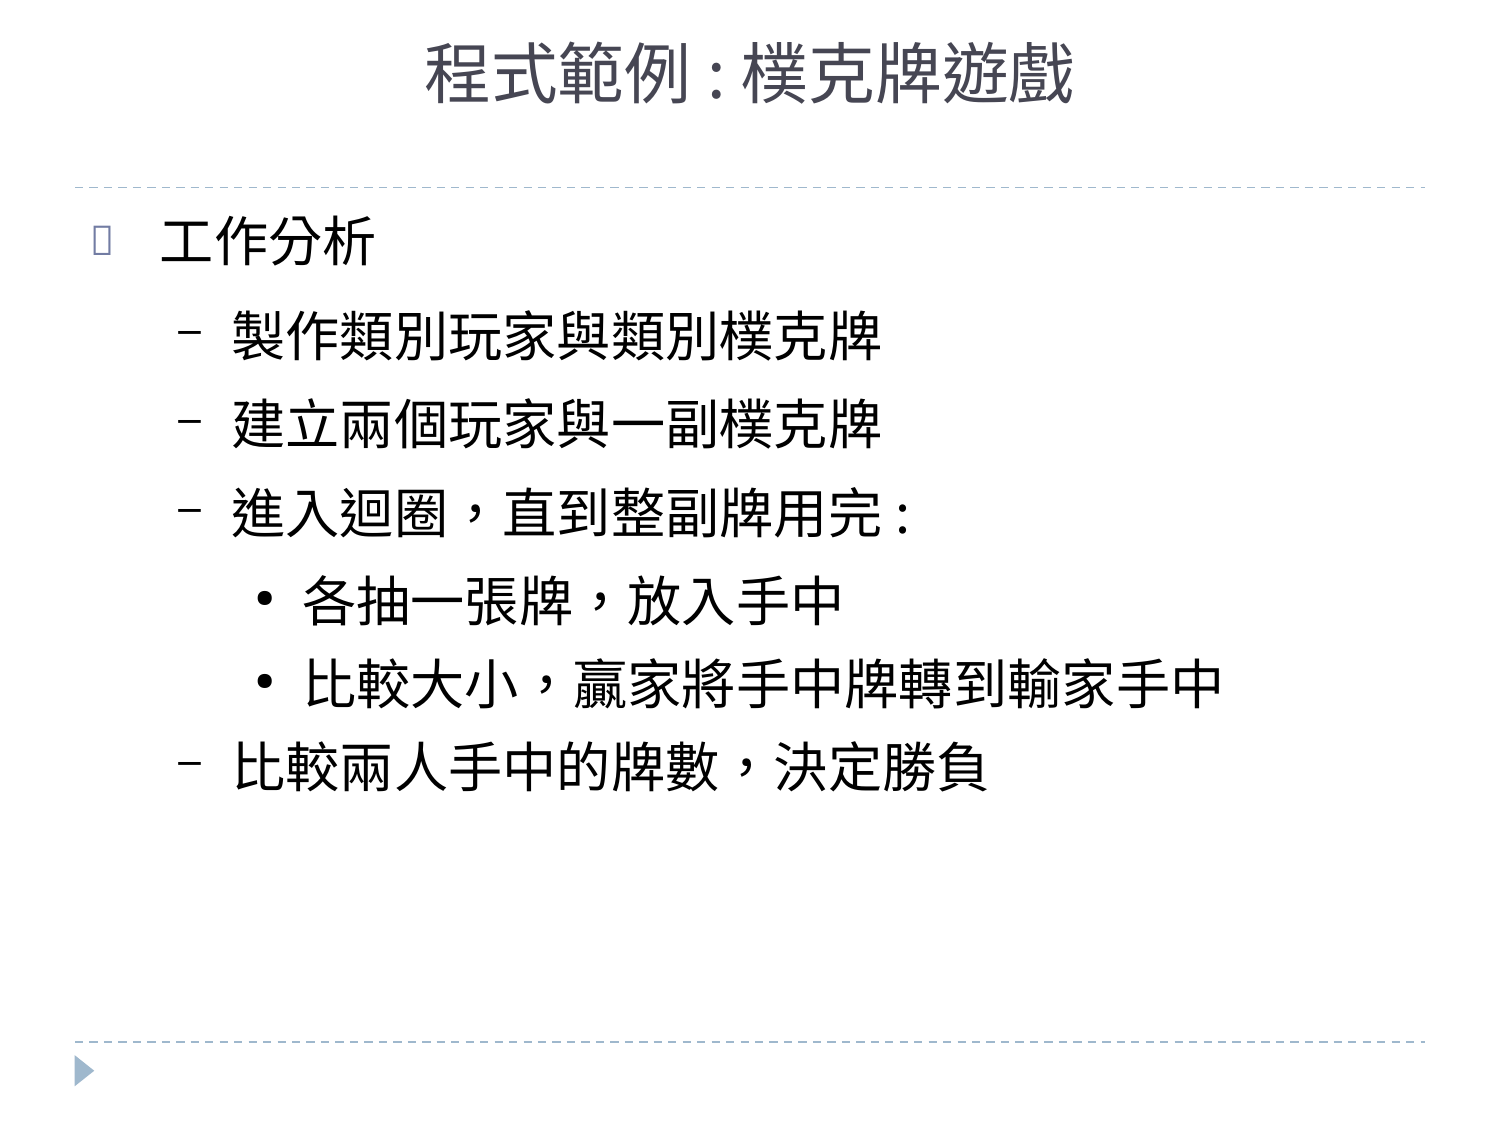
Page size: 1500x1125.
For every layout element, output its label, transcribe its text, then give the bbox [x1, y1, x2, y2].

list 工作分析 製作類別玩家與類別樸克牌 建立兩個玩家與一副樸克牌 進入迴圈，直到整副牌用完: 各抽一張牌，放入手中 比較大小，贏家將手中牌轉到輸家手中 比較兩人手中的牌數，決定勝負 [75, 200, 1425, 1010]
title 程式範例:樸克牌遊戲 [75, 24, 1425, 188]
